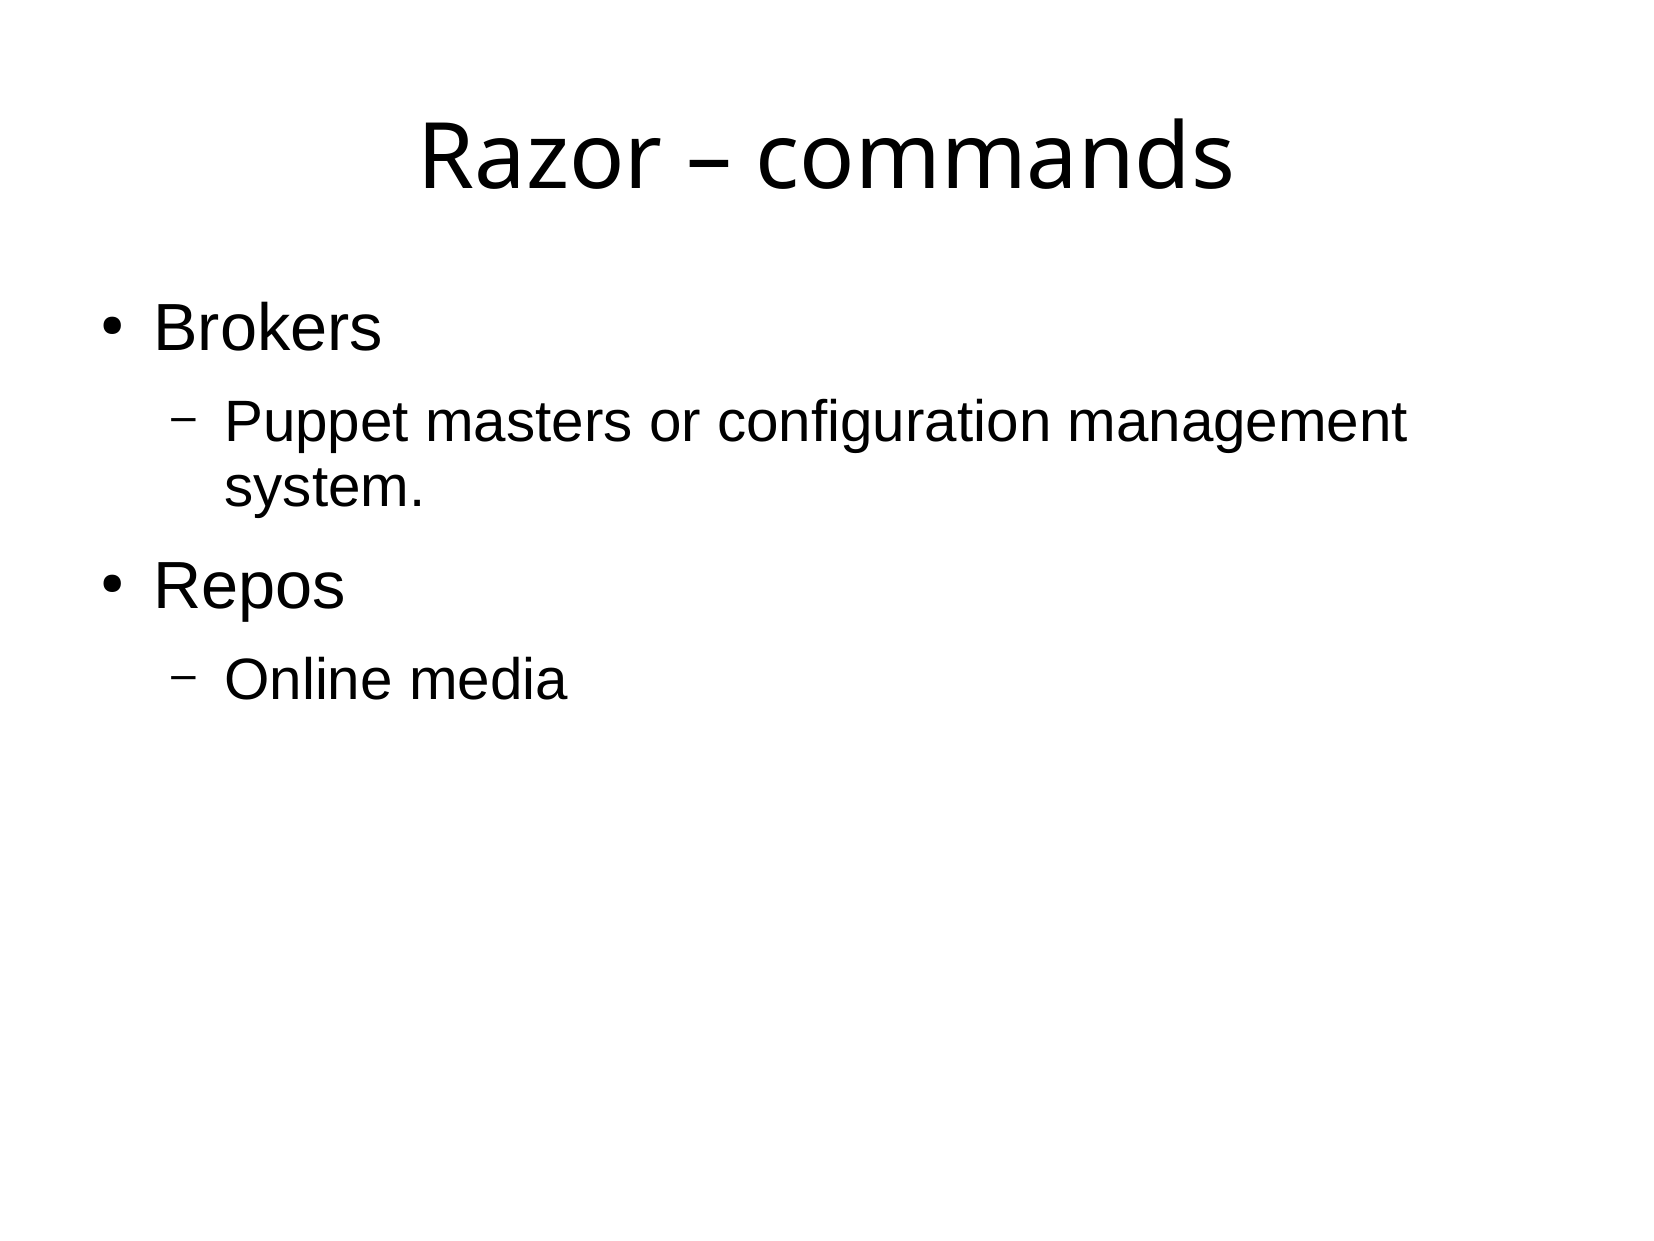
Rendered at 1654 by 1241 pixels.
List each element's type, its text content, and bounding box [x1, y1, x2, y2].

list Brokers Puppet masters or configuration management system. Repos Online media [82, 290, 1571, 1010]
title Razor – commands [82, 49, 1571, 257]
